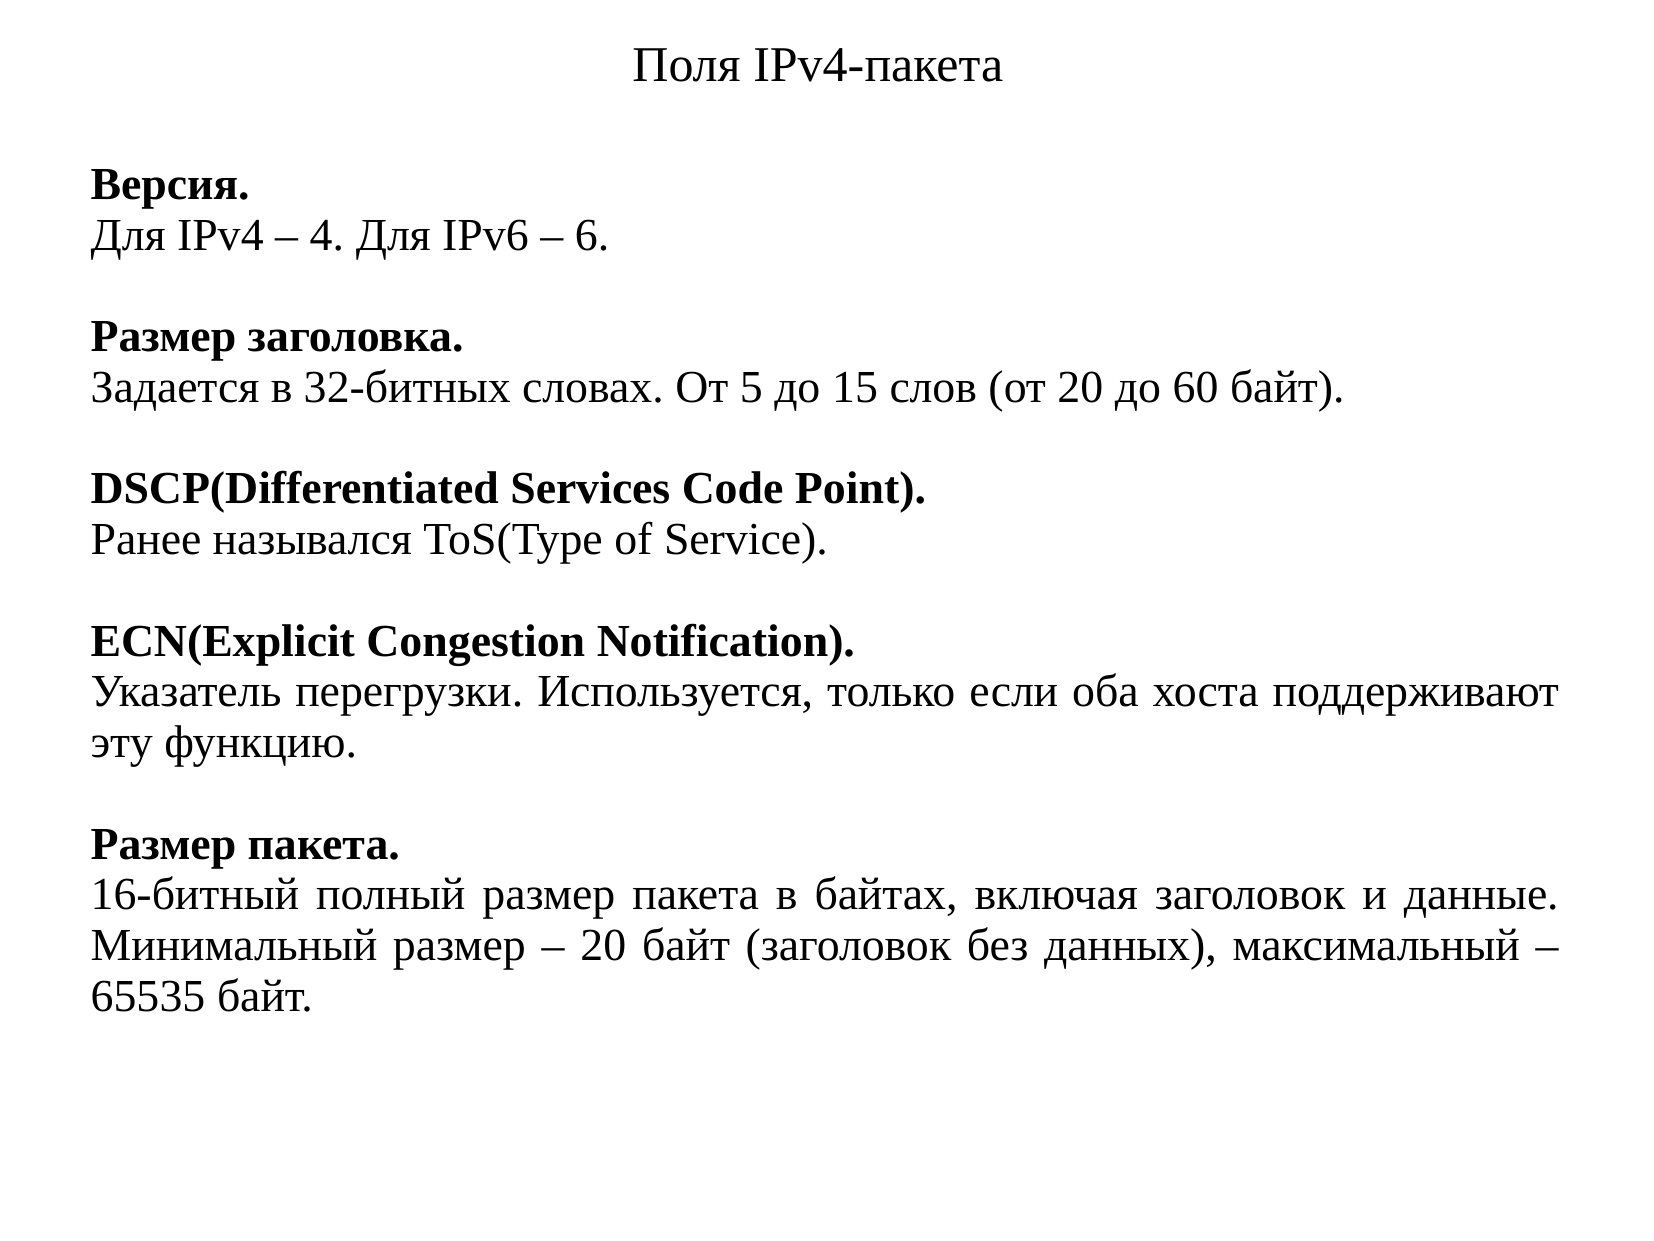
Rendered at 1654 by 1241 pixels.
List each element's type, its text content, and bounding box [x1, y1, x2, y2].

text_box Версия. Для IPv4 – 4. Для IPv6 – 6. Размер заголовка. Задается в 32-битных словах. От 5 до 15 слов (от 20 до 60 байт). DSCP(Differentiated Services Code Point). Ранее назывался ToS(Type of Service). ECN(Explicit Congestion Notification). Указатель перегрузки. Используется, только если оба хоста поддерживают эту функцию. Размер пакета. 16-битный полный размер пакета в байтах, включая заголовок и данные. Минимальный размер – 20 байт (заголовок без данных), максимальный – 65535 байт. [75, 151, 1576, 1029]
text_box Поля IPv4-пакета [617, 30, 1019, 101]
